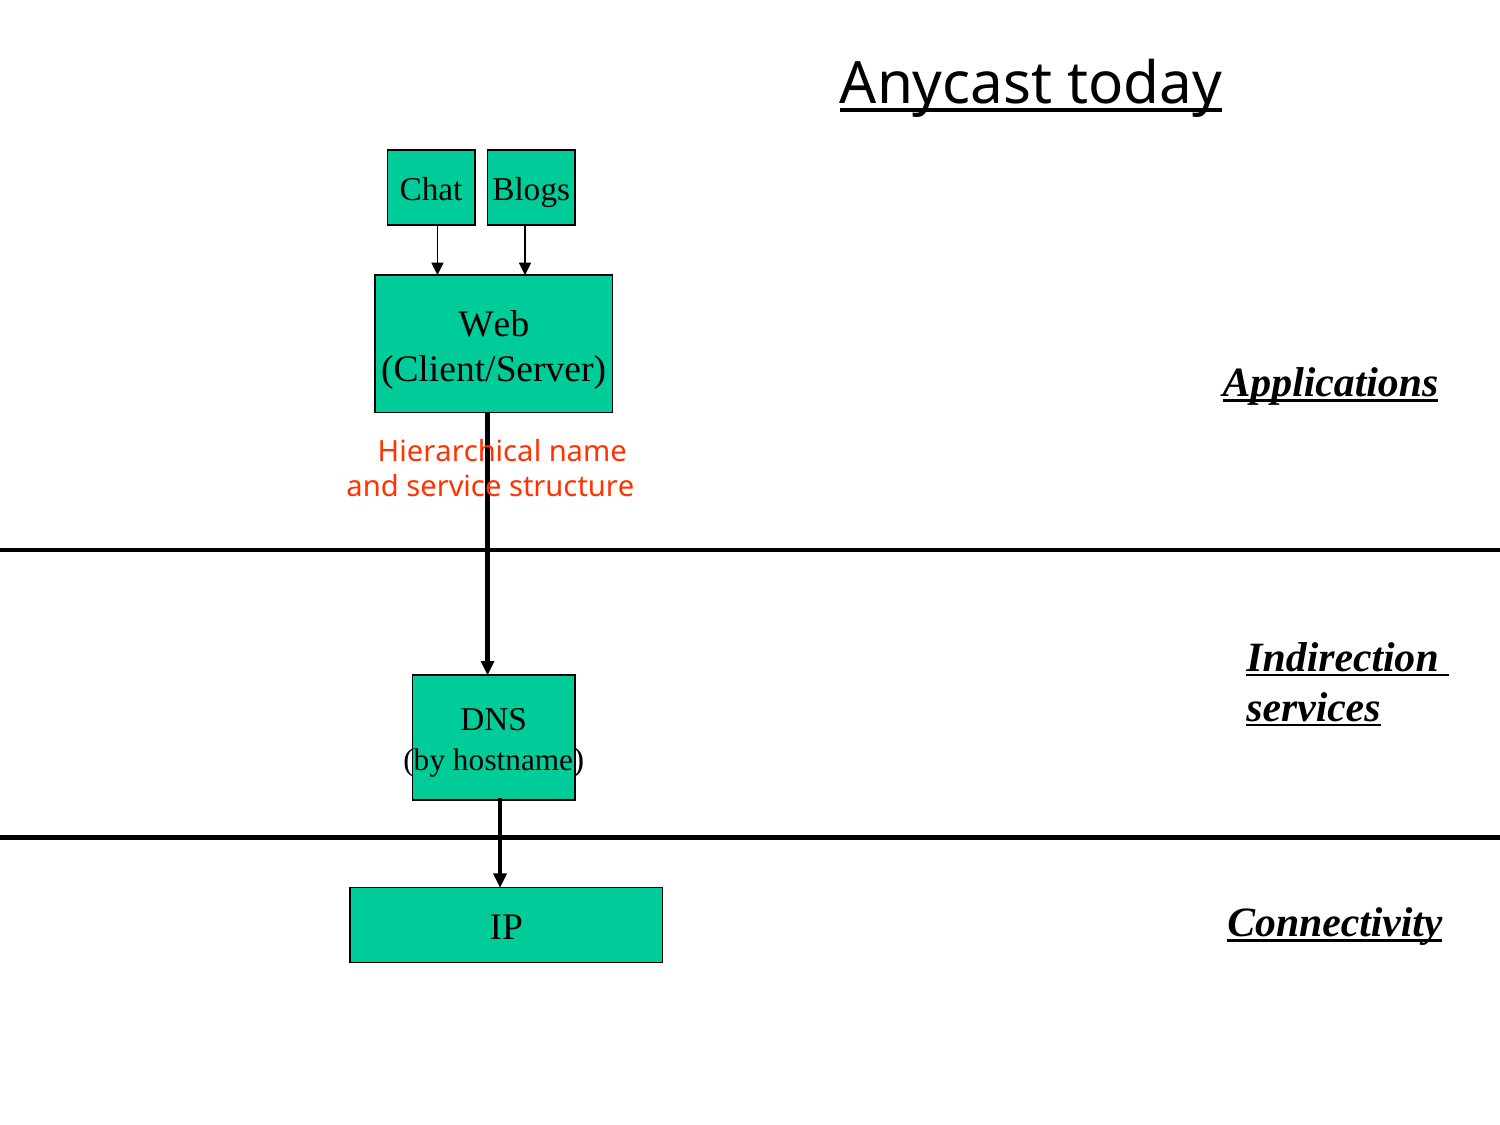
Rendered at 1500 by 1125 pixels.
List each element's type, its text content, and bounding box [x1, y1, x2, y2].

text_box IP [349, 887, 663, 963]
text_box Web (Client/Server) [375, 275, 613, 413]
text_box Chat [387, 149, 475, 225]
text_box Applications [1208, 347, 1454, 413]
text_box Connectivity [1212, 887, 1458, 953]
text_box Blogs [487, 149, 576, 225]
text_box DNS (by hostname) [412, 674, 576, 800]
text_box Indirection services [1231, 622, 1465, 738]
text_box Anycast today [824, 37, 1238, 123]
text_box Hierarchical name and service structure [331, 424, 650, 511]
